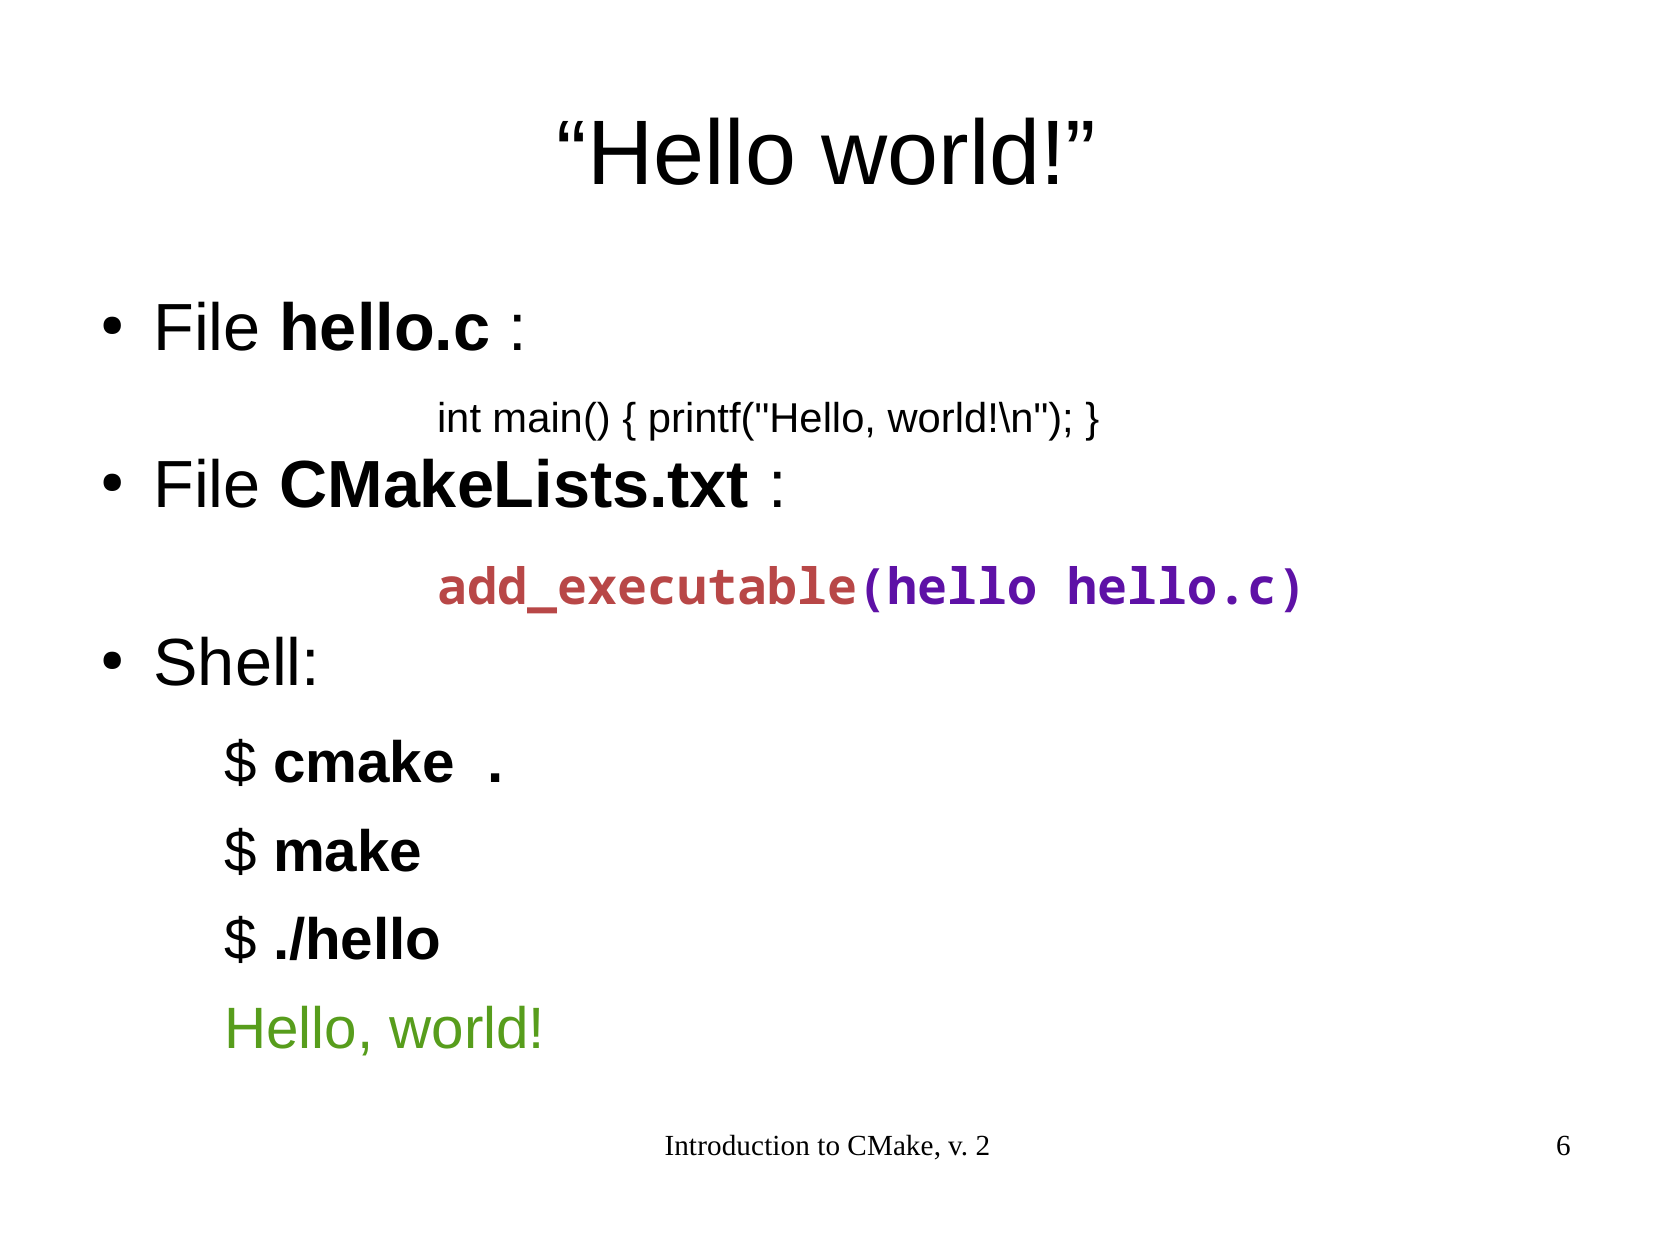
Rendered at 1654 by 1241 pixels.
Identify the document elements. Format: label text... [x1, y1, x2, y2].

title “Hello world!” [82, 49, 1571, 257]
list File hello.c : int main() { printf("Hello, world!\n"); } File CMakeLists.txt : add_executable(hello hello.c) Shell: $ cmake . $ make $ ./hello Hello, world! [82, 290, 1571, 1109]
